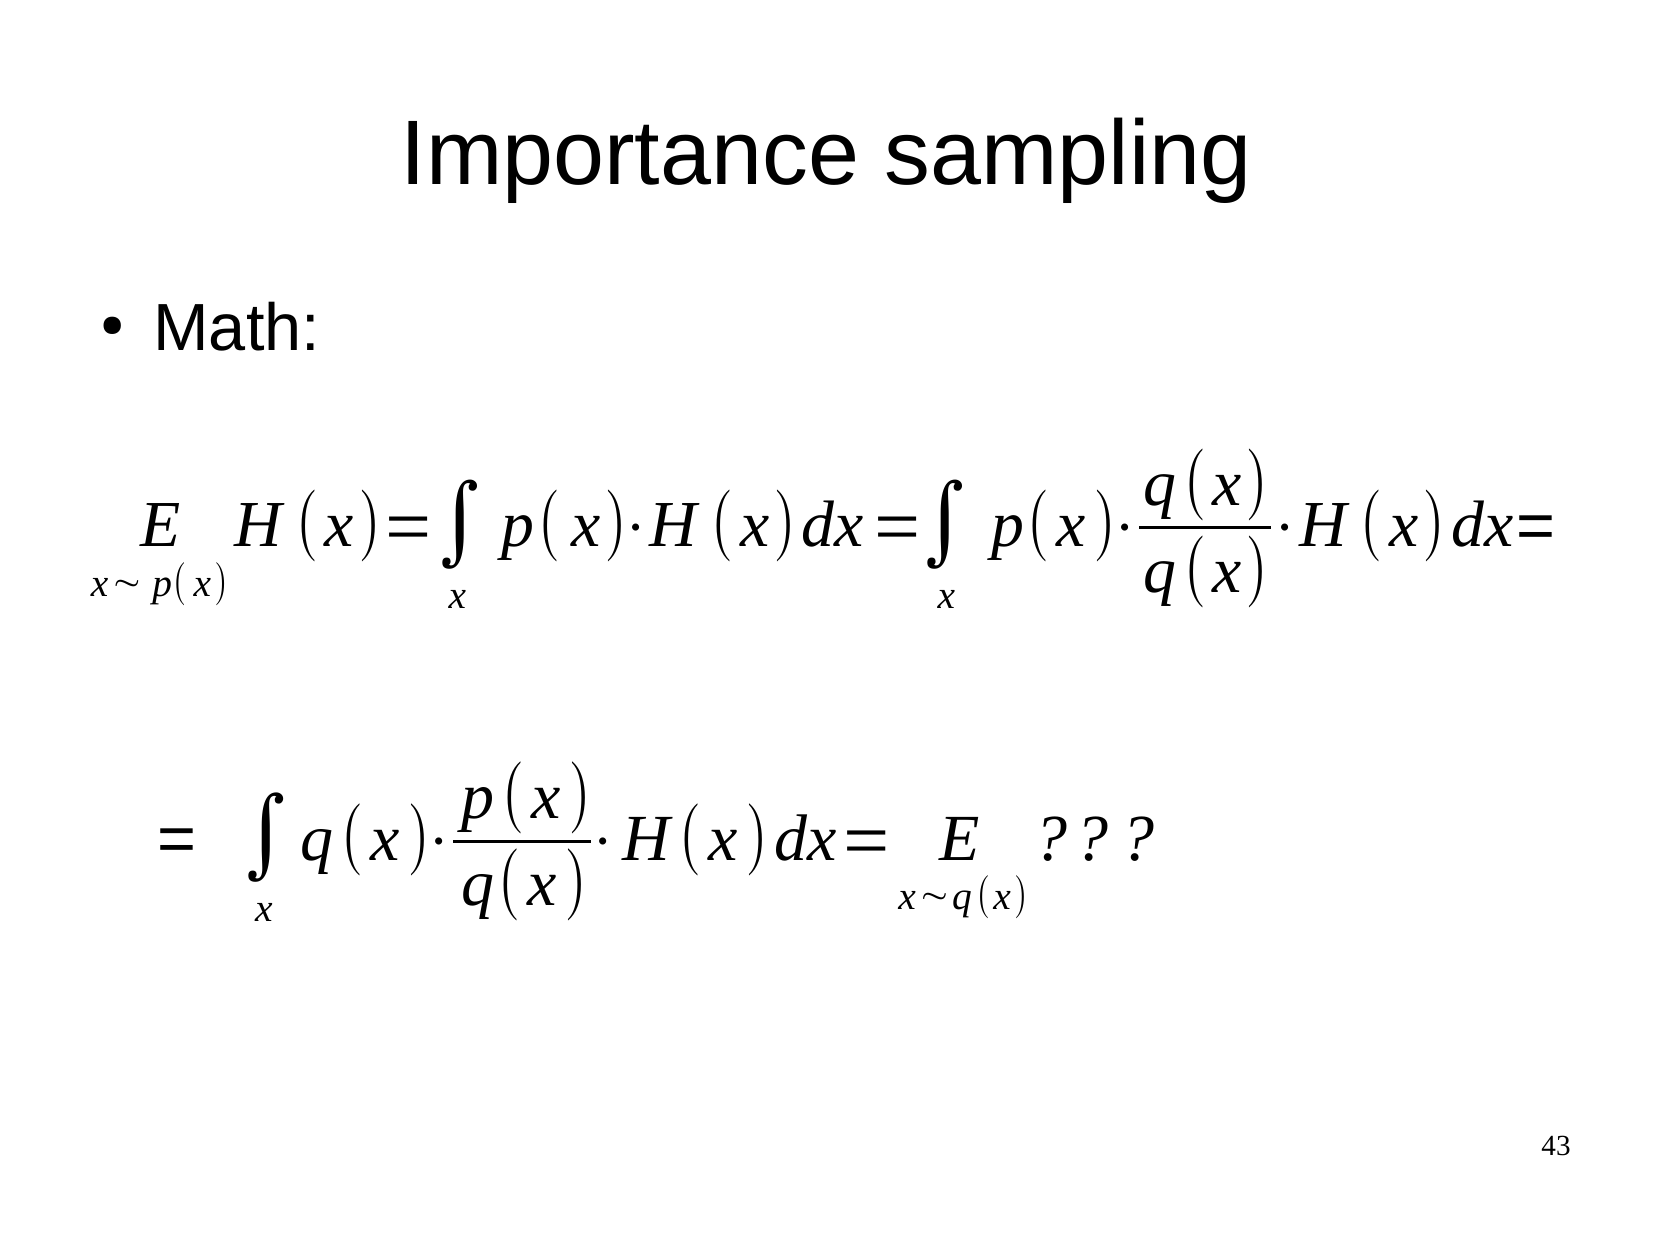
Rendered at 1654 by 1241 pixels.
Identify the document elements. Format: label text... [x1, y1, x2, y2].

title Importance sampling [82, 49, 1571, 257]
list Math: [82, 290, 1571, 1010]
text_box = [142, 793, 212, 884]
chart [221, 757, 1172, 932]
chart [74, 444, 1534, 619]
text_box = [1534, 480, 1570, 571]
